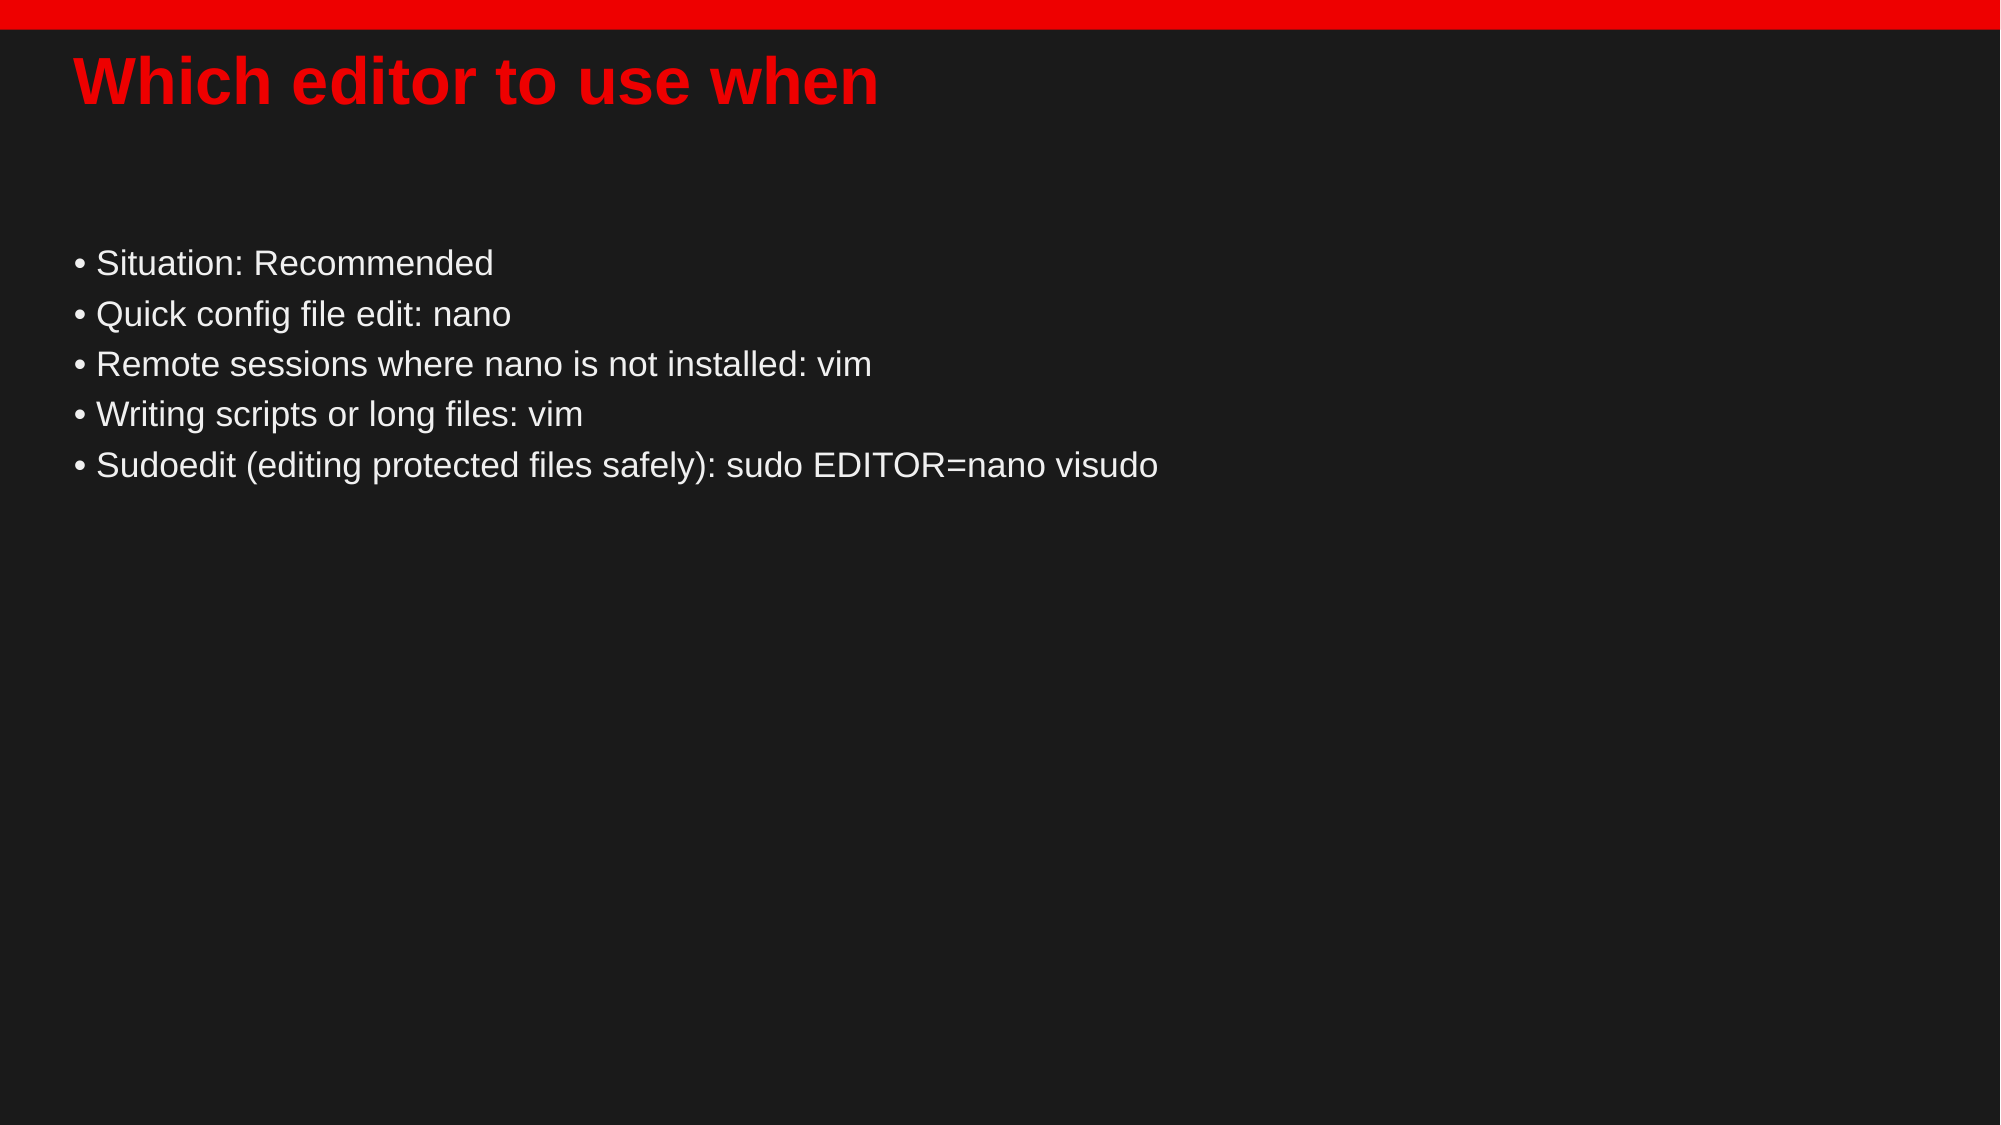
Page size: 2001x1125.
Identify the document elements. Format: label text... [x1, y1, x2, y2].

text_box Which editor to use when [59, 36, 1942, 208]
text_box • Situation: Recommended • Quick config file edit: nano • Remote sessions where nano is not installed: vim • Writing scripts or long files: vim • Sudoedit (editing protected files safely): sudo EDITOR=nano visudo [59, 236, 1942, 1037]
text_box [0, 0, 2001, 30]
